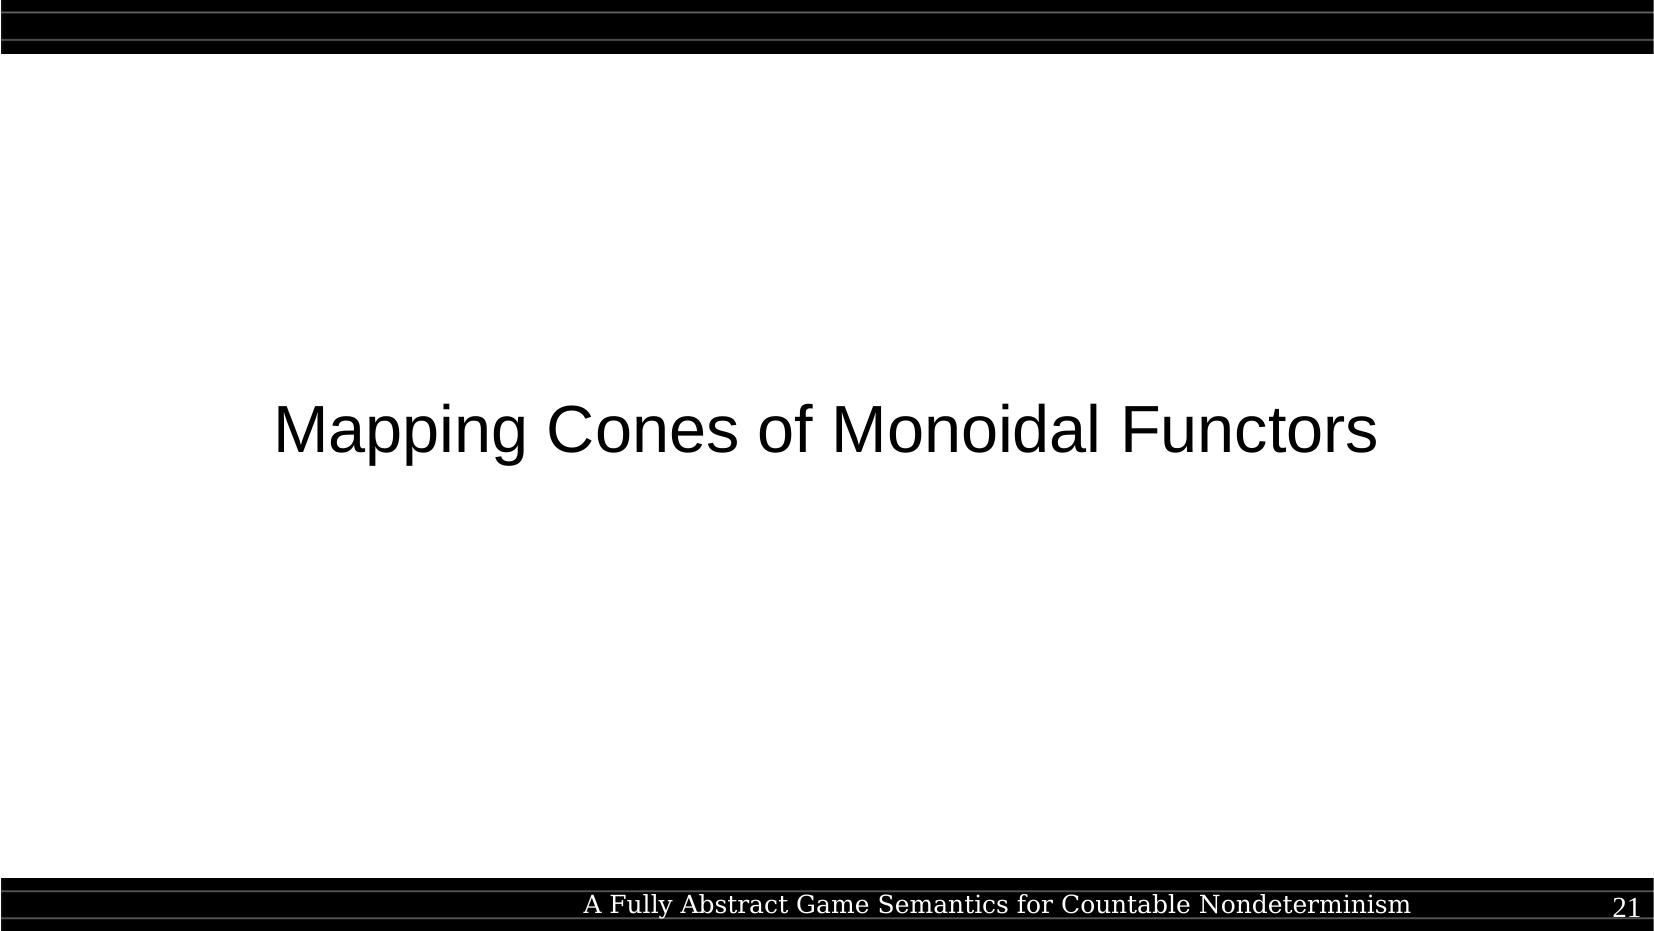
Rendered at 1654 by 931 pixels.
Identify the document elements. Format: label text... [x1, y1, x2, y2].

picture [1, 0, 1654, 54]
picture [1, 878, 1654, 931]
subtitle Mapping Cones of Monoidal Functors [82, 69, 1571, 790]
